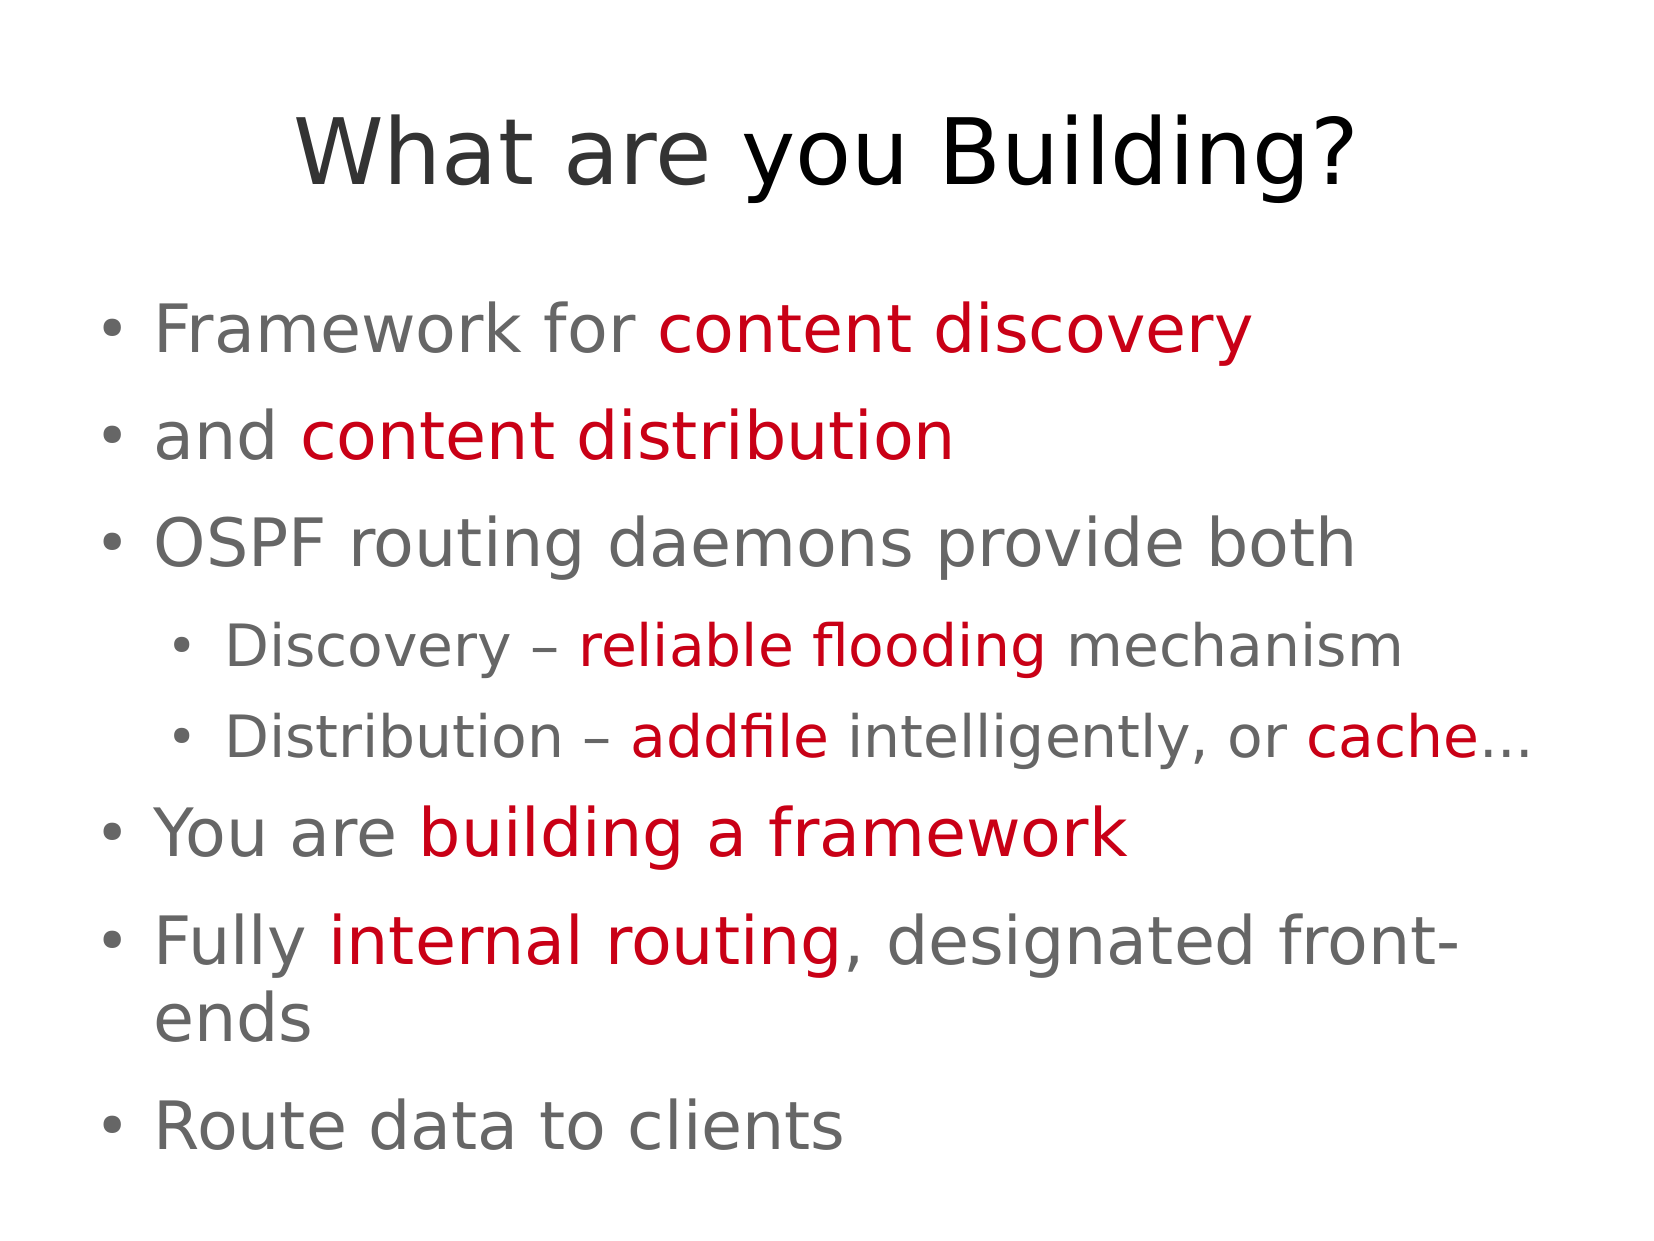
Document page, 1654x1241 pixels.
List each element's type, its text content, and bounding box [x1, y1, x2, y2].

list Framework for content discovery and content distribution OSPF routing daemons provide both Discovery – reliable flooding mechanism Distribution – addfile intelligently, or cache... You are building a framework Fully internal routing, designated front-ends Route data to clients [82, 290, 1571, 1109]
title What are you Building? [82, 49, 1571, 257]
